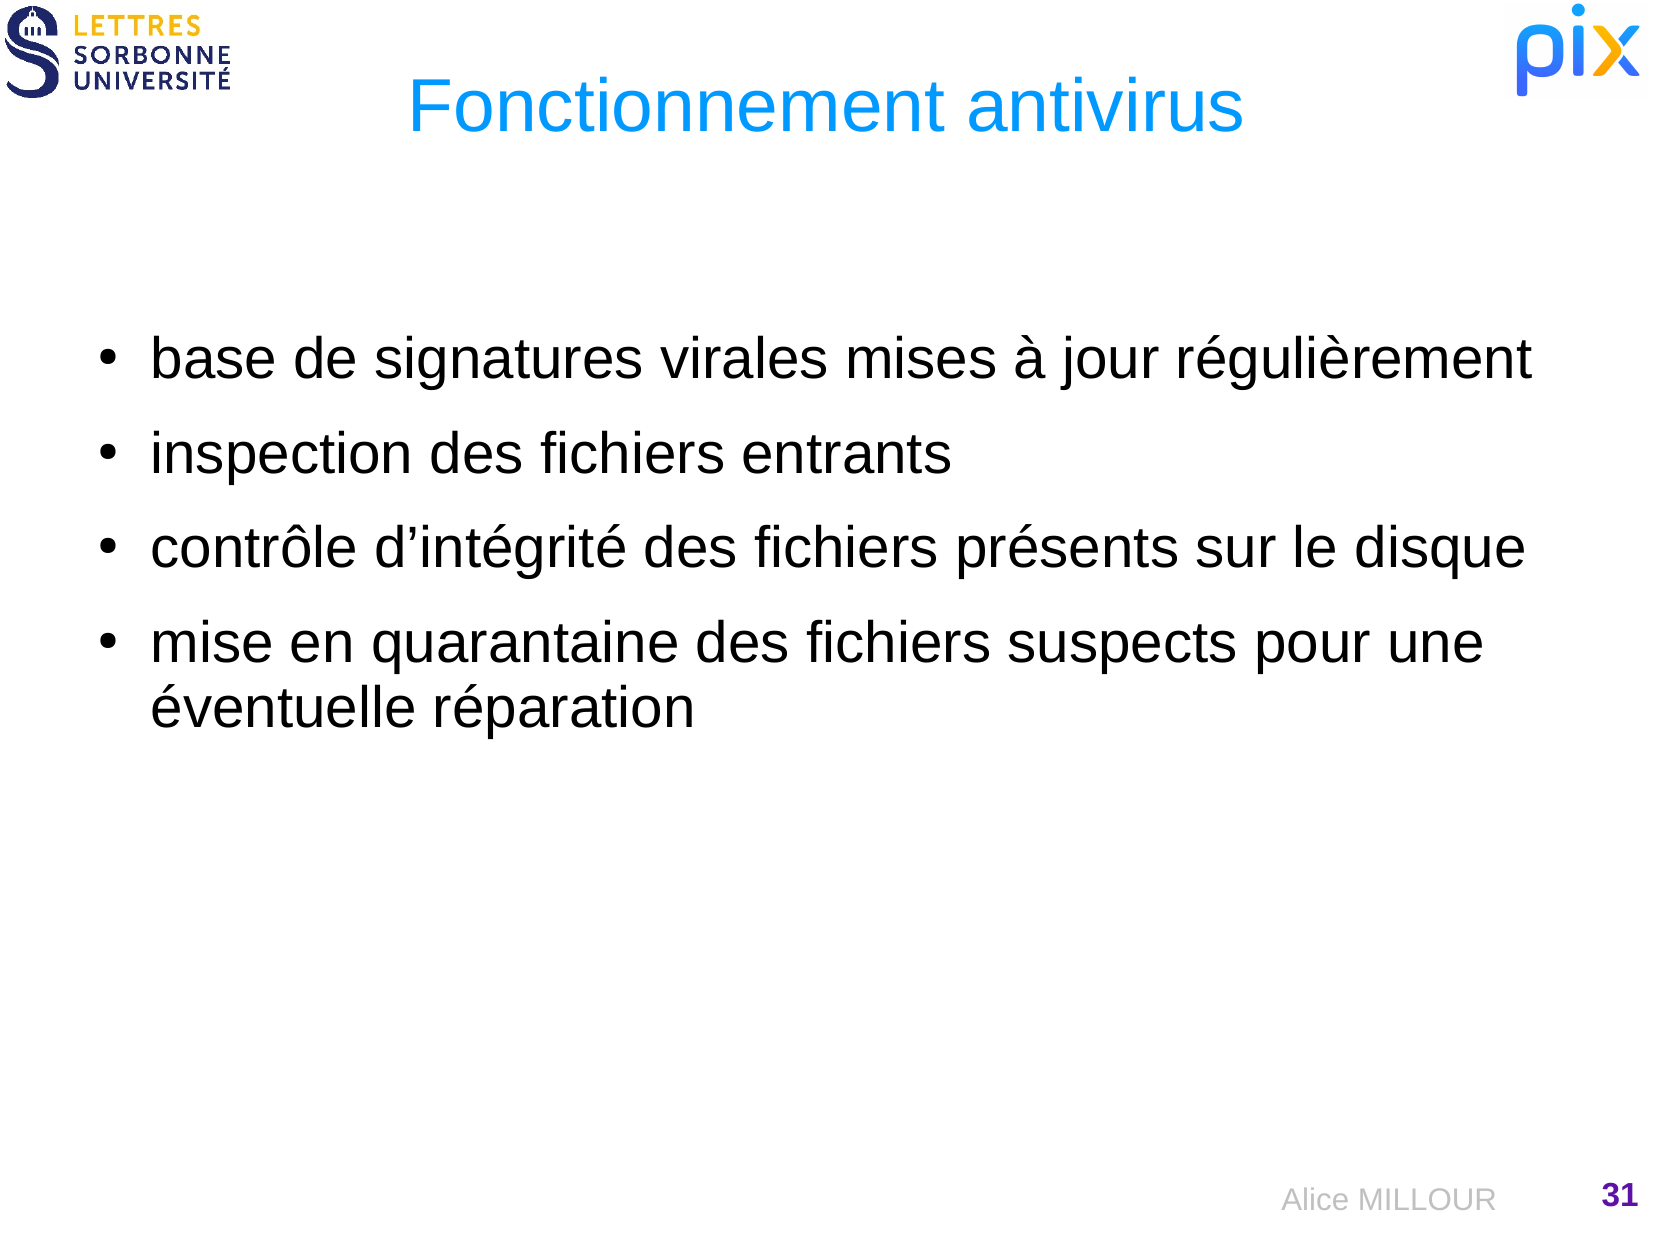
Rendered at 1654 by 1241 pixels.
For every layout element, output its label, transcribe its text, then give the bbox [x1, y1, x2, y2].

list base de signatures virales mises à jour régulièrement inspection des fichiers entrants contrôle d’intégrité des fichiers présents sur le disque mise en quarantaine des fichiers suspects pour une éventuelle réparation [79, 326, 1568, 1046]
picture [1571, 2, 1648, 98]
title Fonctionnement antivirus [82, 2, 1571, 210]
picture [5, 6, 82, 98]
